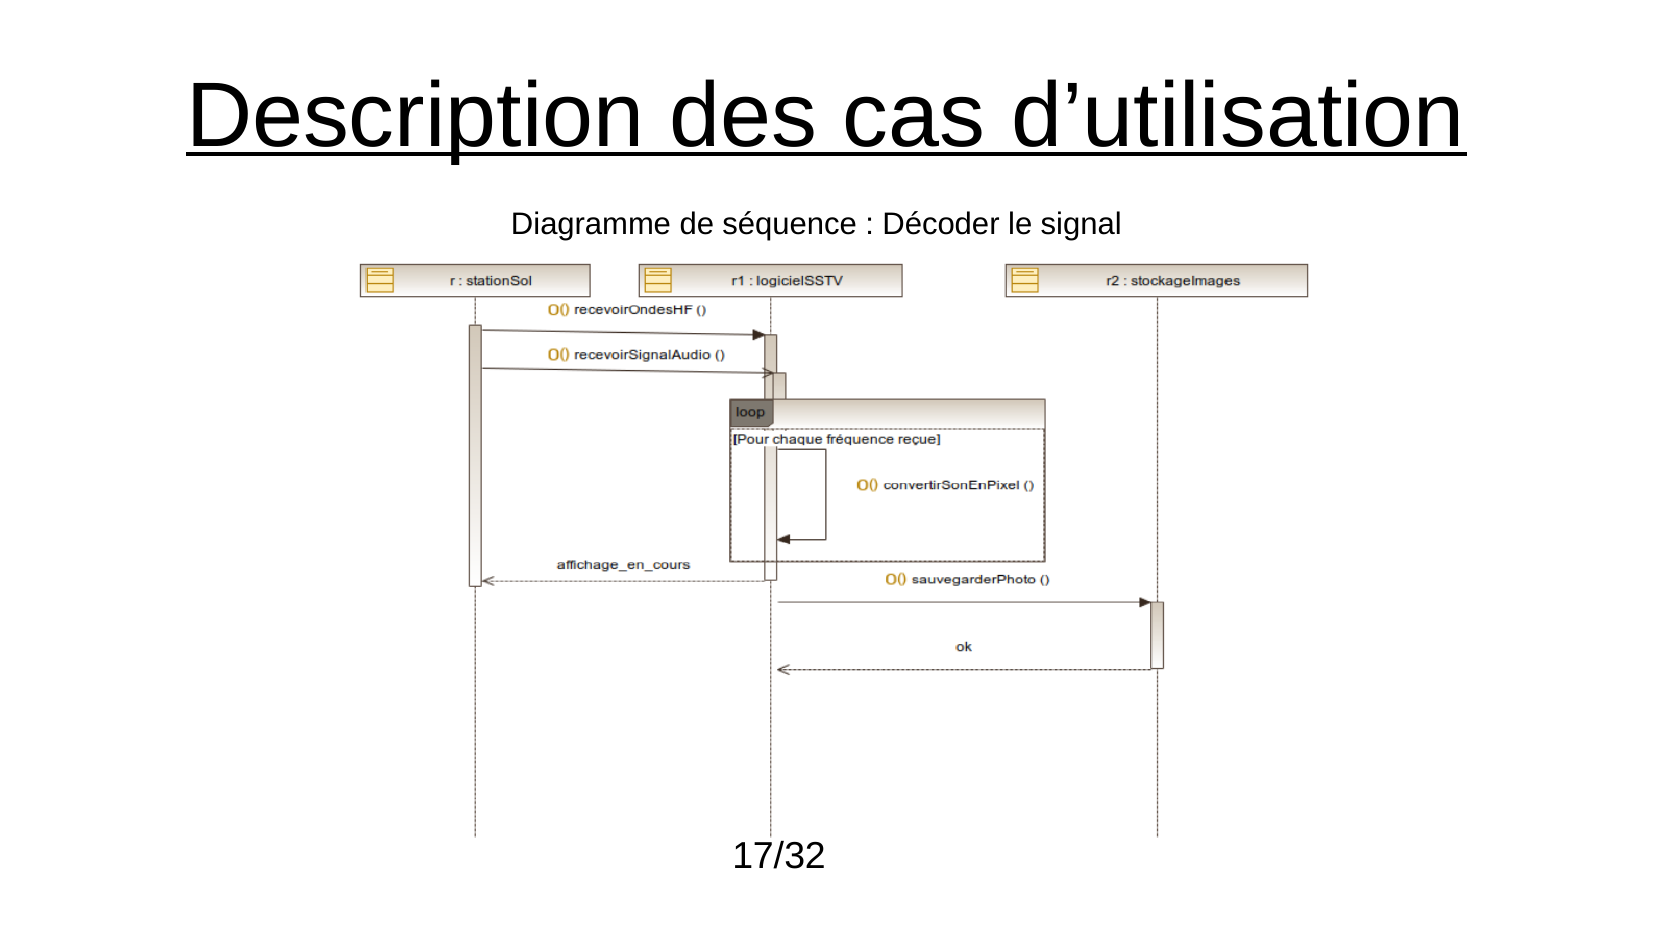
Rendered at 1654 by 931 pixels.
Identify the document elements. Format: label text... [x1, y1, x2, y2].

list Diagramme de séquence : Décoder le signal [47, 206, 1536, 747]
title Description des cas d’utilisation [82, 37, 1571, 193]
picture [342, 248, 1325, 857]
text_box <numéro>/32 [717, 826, 1345, 884]
